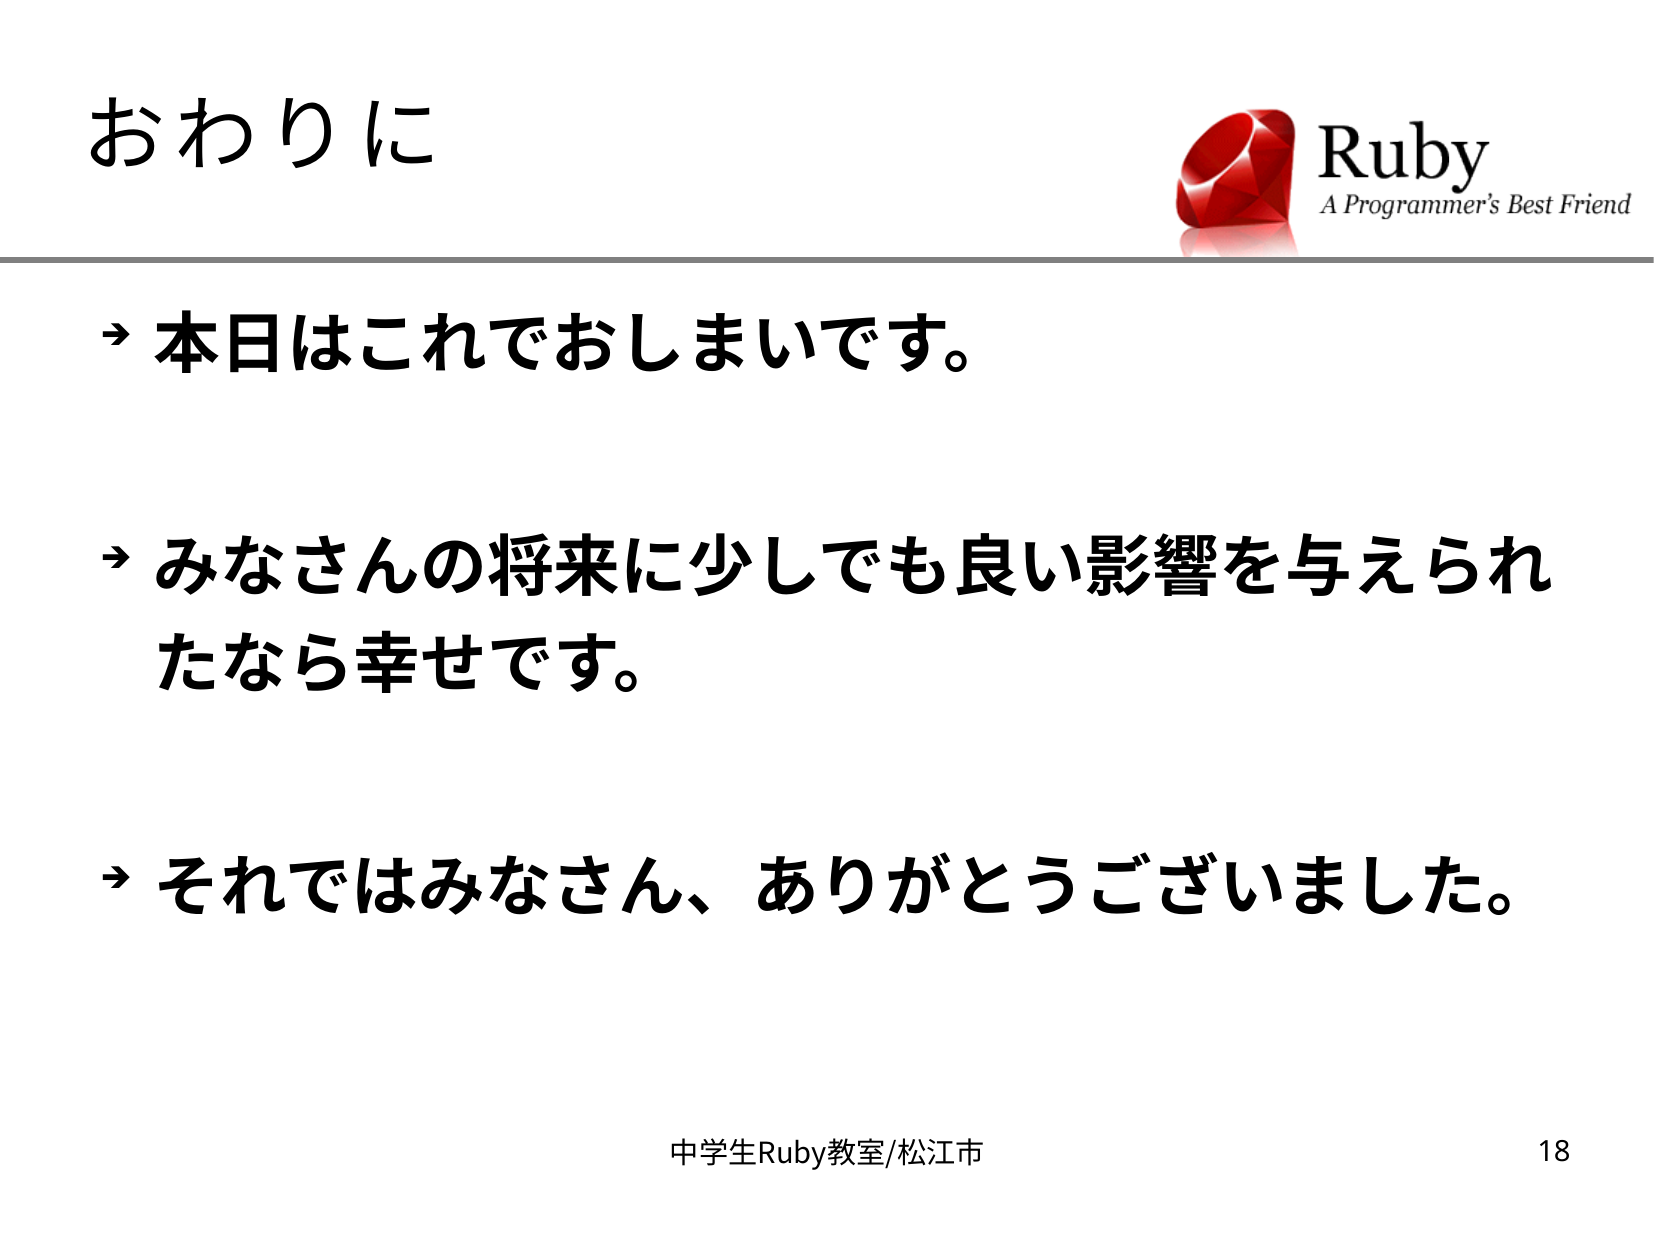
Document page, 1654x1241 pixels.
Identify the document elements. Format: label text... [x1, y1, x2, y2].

picture [1160, 82, 1654, 257]
list 本日はこれでおしまいです。 みなさんの将来に少しでも良い影響を与えられたなら幸せです。 それではみなさん、ありがとうございました。 [82, 290, 1571, 1094]
title おわりに [82, 49, 1152, 207]
